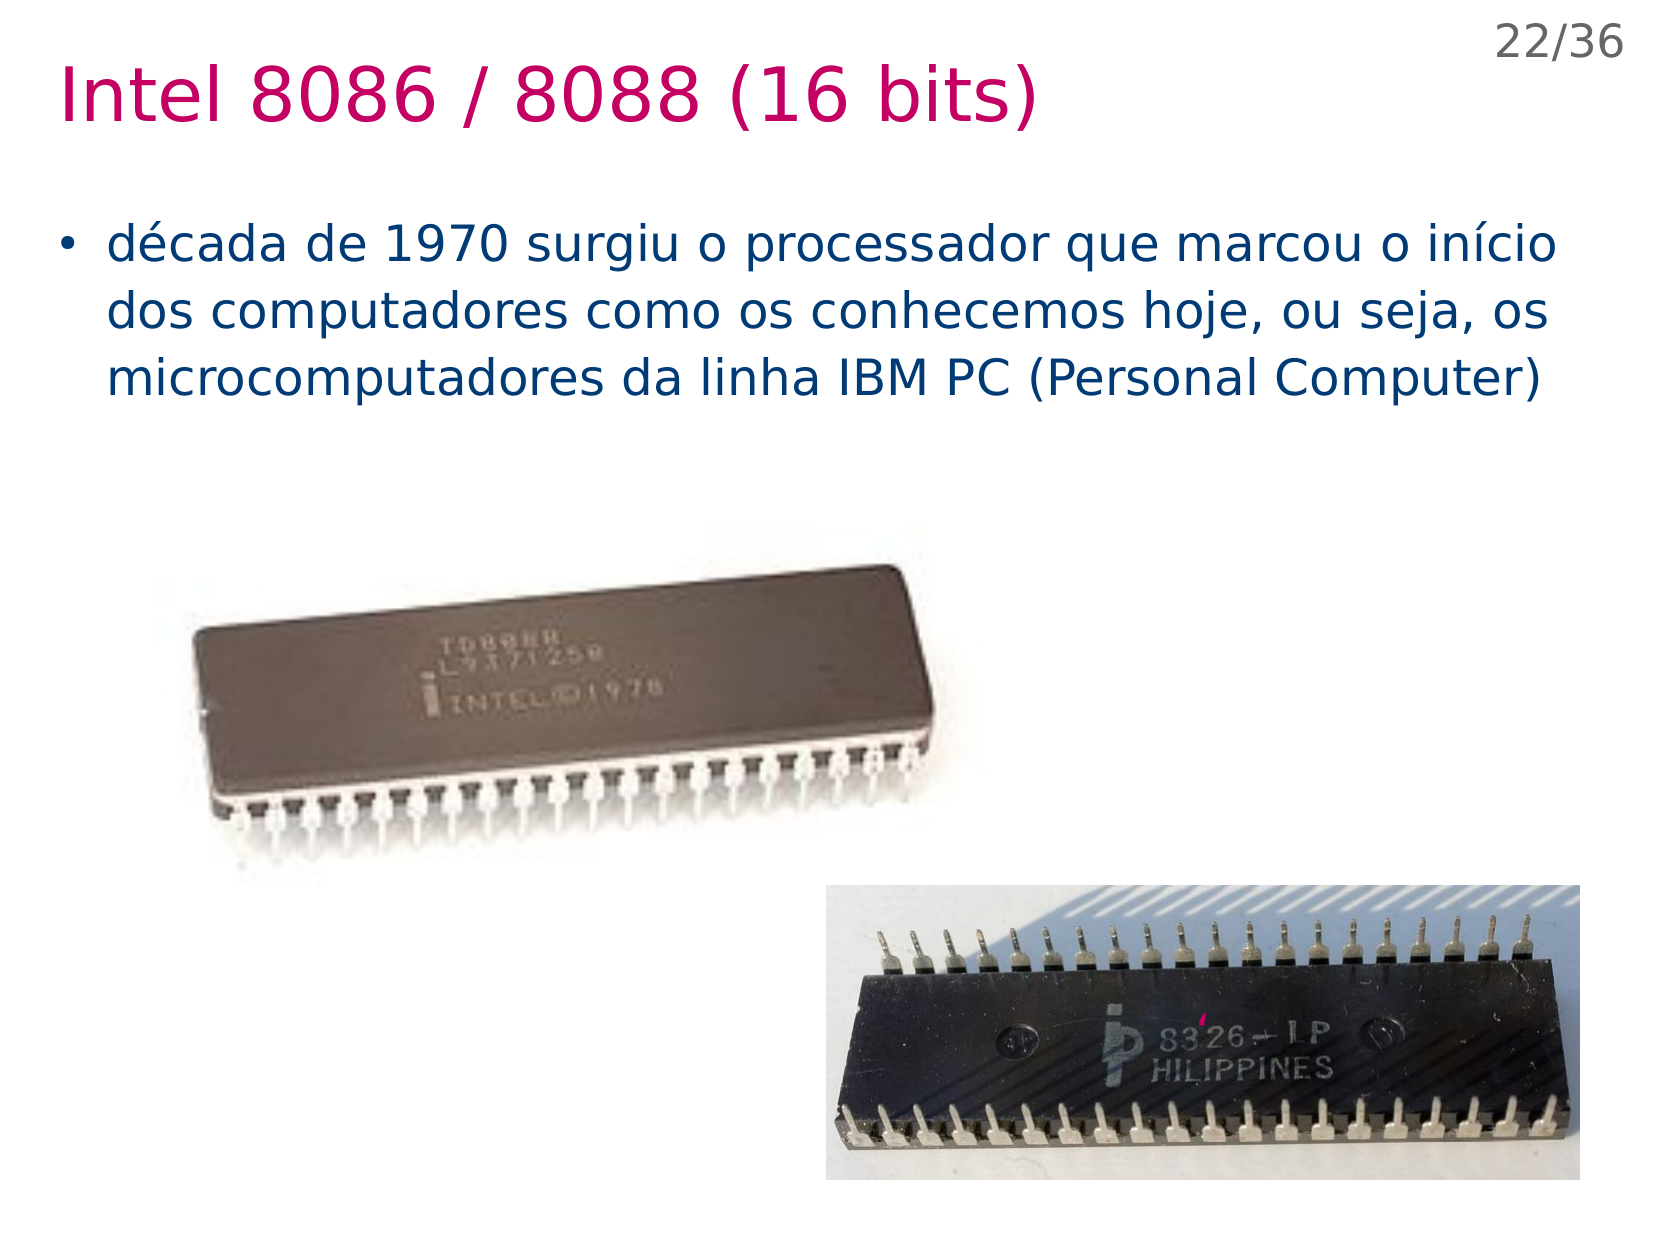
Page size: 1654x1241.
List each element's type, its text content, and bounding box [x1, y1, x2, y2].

title Intel 8086 / 8088 (16 bits) [59, 29, 1625, 148]
list década de 1970 surgiu o processador que marcou o início dos computadores como os conhecemos hoje, ou seja, os microcomputadores da linha IBM PC (Personal Computer) [59, 206, 1625, 1211]
picture [100, 472, 1580, 1180]
